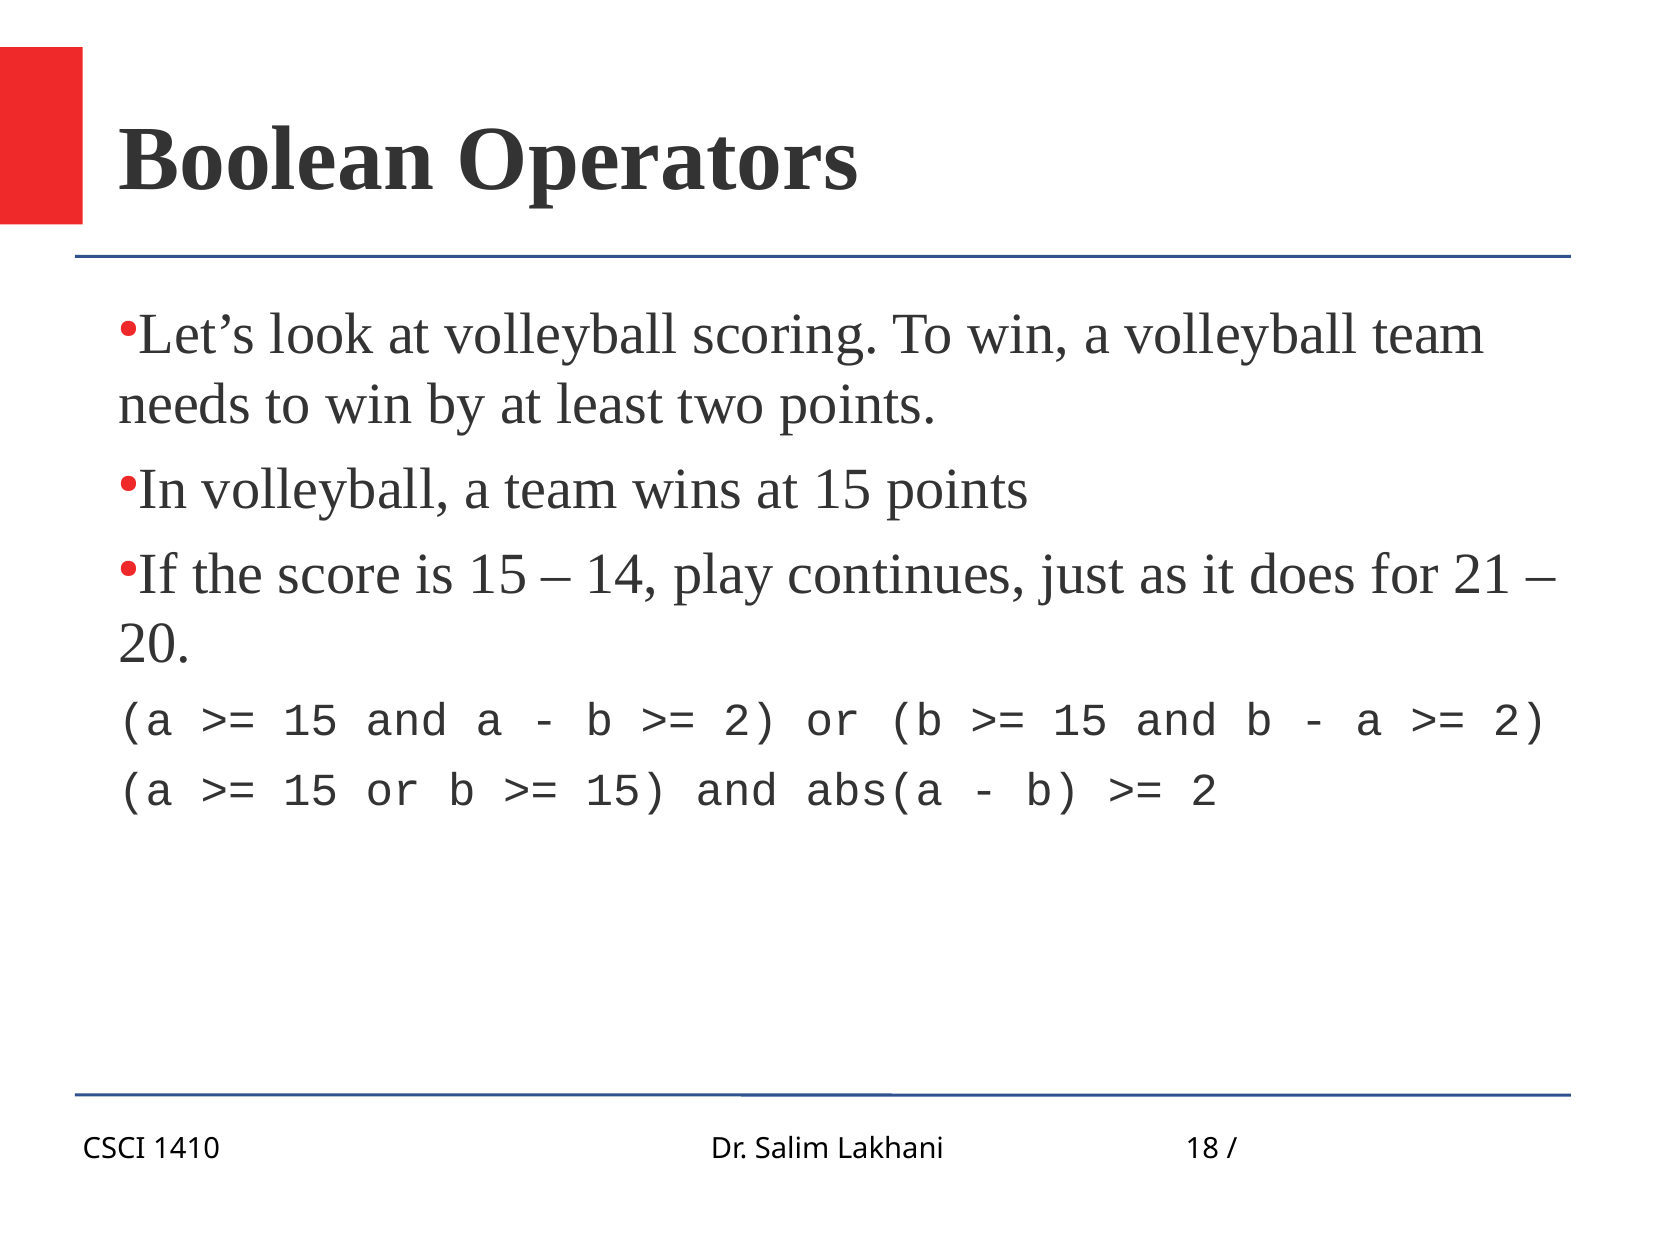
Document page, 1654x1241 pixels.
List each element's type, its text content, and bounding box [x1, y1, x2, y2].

list Let’s look at volleyball scoring. To win, a volleyball team needs to win by at least two points. In volleyball, a team wins at 15 points If the score is 15 – 14, play continues, just as it does for 21 – 20. (a >= 15 and a - b >= 2) or (b >= 15 and b - a >= 2) (a >= 15 or b >= 15) and abs(a - b) >= 2 [118, 295, 1576, 1080]
text_box CSCI 1410 [82, 1129, 468, 1216]
text_box / [1185, 1129, 1571, 1216]
title Boolean Operators [118, 49, 1571, 257]
text_box Dr. Salim Lakhani [565, 1129, 1090, 1216]
